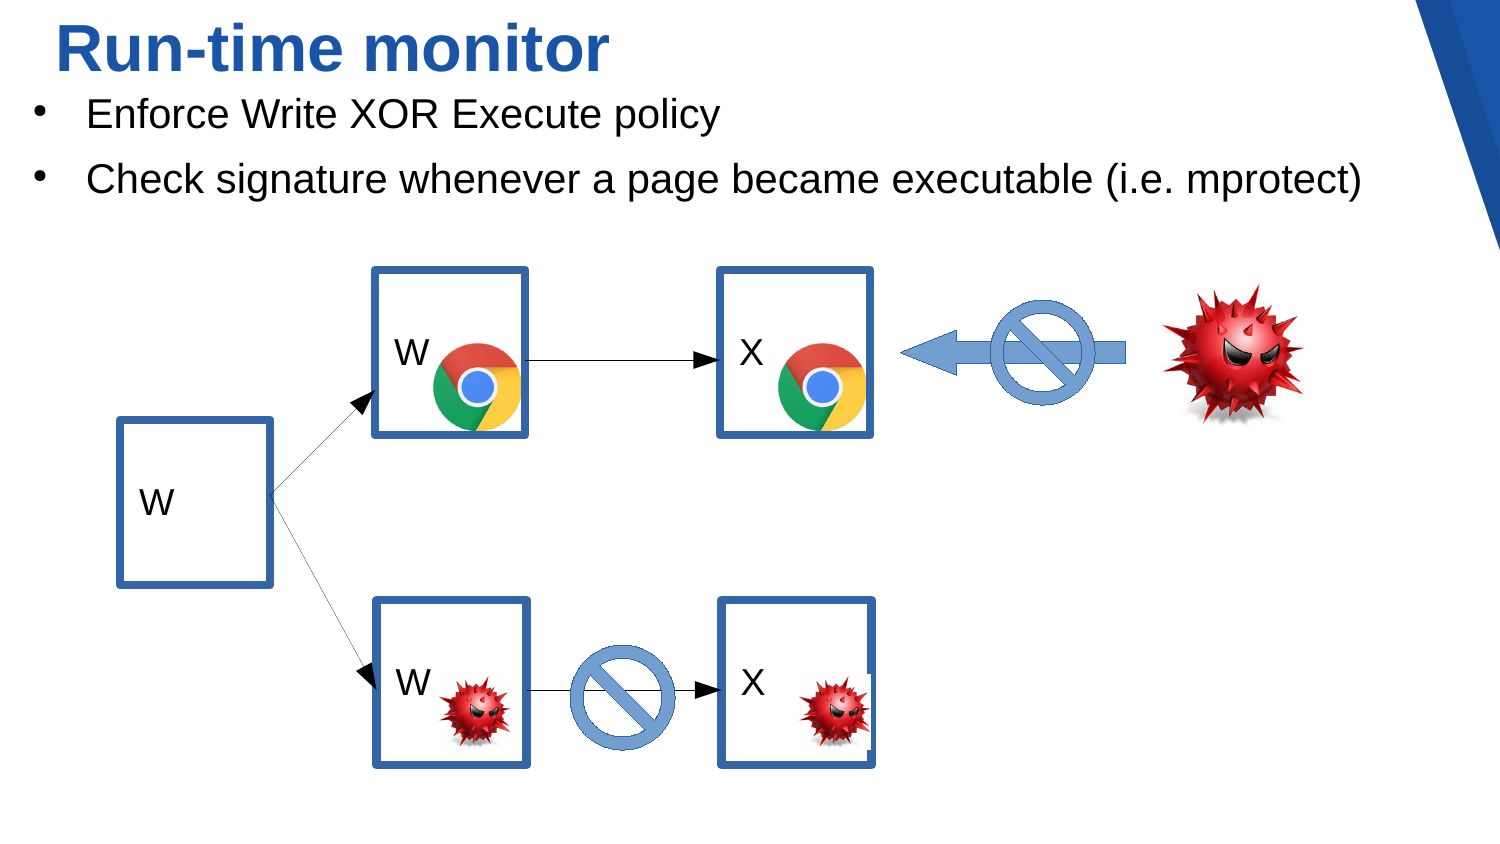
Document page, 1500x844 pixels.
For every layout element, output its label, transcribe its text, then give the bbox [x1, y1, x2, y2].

list Enforce Write XOR Execute policy Check signature whenever a page became executable (i.e. mprotect) [0, 72, 1456, 511]
text_box X [720, 270, 871, 436]
picture [435, 674, 511, 751]
text_box X [721, 600, 872, 766]
text_box W [376, 600, 527, 766]
text_box W [120, 420, 271, 586]
text_box W [375, 270, 526, 436]
text_box [900, 300, 1126, 406]
picture [795, 674, 871, 751]
title Run-time monitor [40, 32, 1366, 72]
text_box [570, 645, 676, 751]
picture [1155, 280, 1304, 430]
